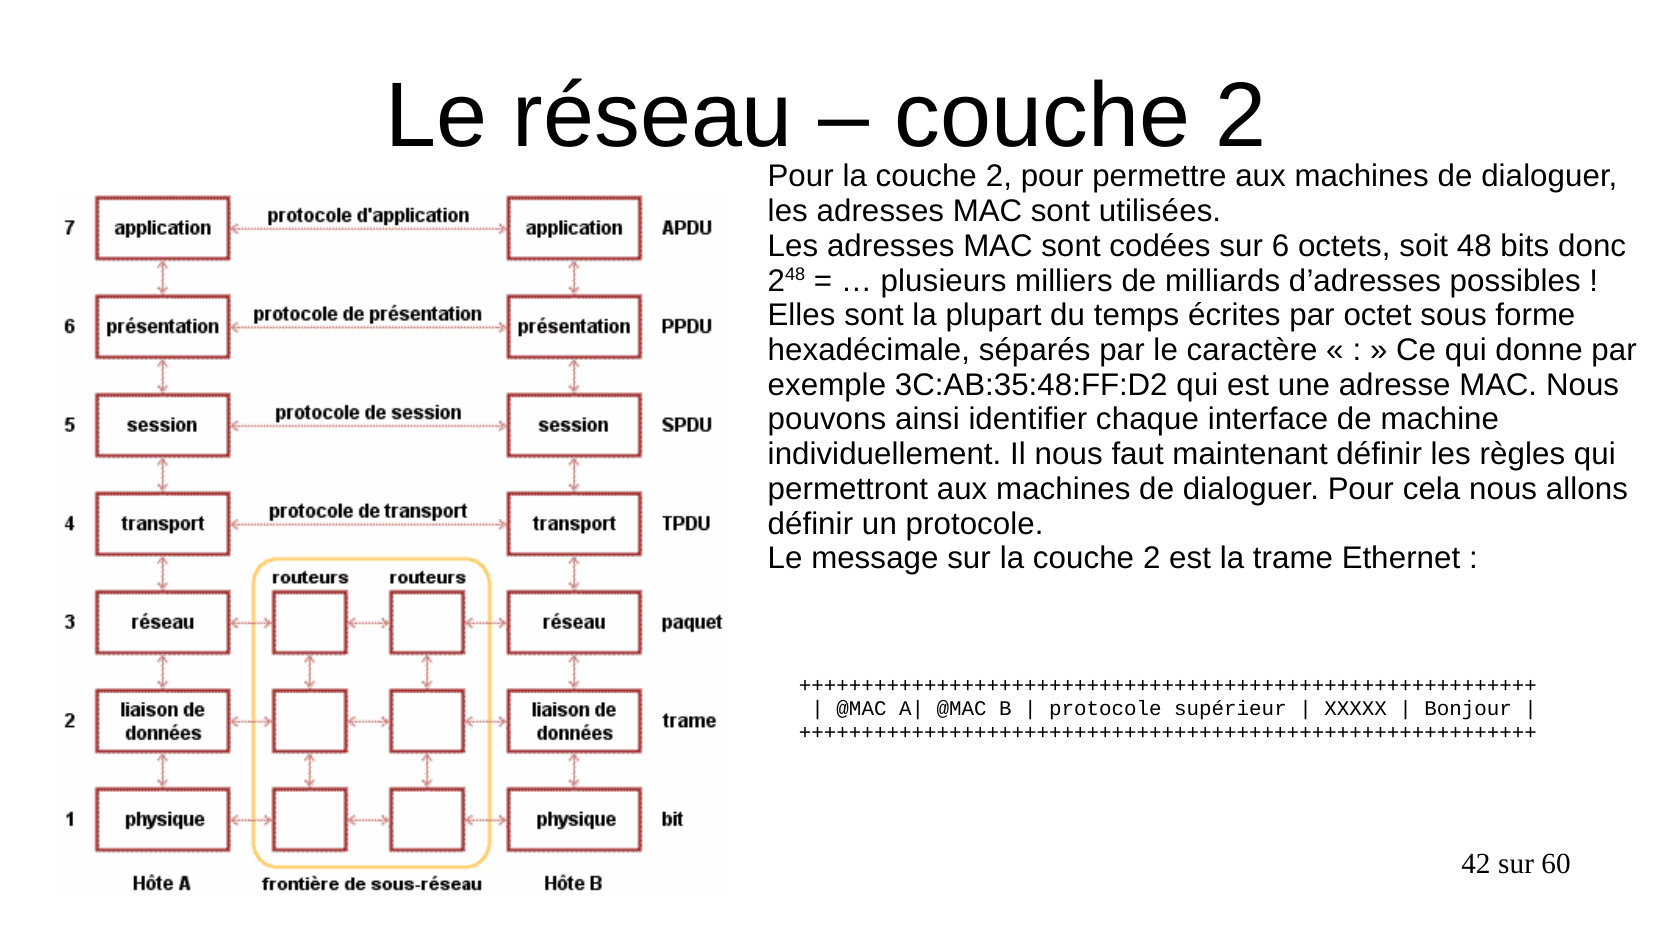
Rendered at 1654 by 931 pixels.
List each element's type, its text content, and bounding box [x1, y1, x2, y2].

title Le réseau – couche 2 [82, 37, 1571, 193]
text_box Pour la couche 2, pour permettre aux machines de dialoguer, les adresses MAC sont utilisées. Les adresses MAC sont codées sur 6 octets, soit 48 bits donc 248 = … plusieurs milliers de milliards d’adresses possibles ! Elles sont la plupart du temps écrites par octet sous forme hexadécimale, séparés par le caractère « : » Ce qui donne par exemple 3C:AB:35:48:FF:D2 qui est une adresse MAC. Nous pouvons ainsi identifier chaque interface de machine individuellement. Il nous faut maintenant définir les règles qui permettront aux machines de dialoguer. Pour cela nous allons définir un protocole. Le message sur la couche 2 est la trame Ethernet : [752, 151, 1654, 583]
text_box +++++++++++++++++++++++++++++++++++++++++++++++++++++++++++ | @MAC A| @MAC B | protocole supérieur | XXXXX | Bonjour | +++++++++++++++++++++++++++++++++++++++++++++++++++++++++++ [784, 667, 1654, 777]
picture [59, 191, 727, 895]
